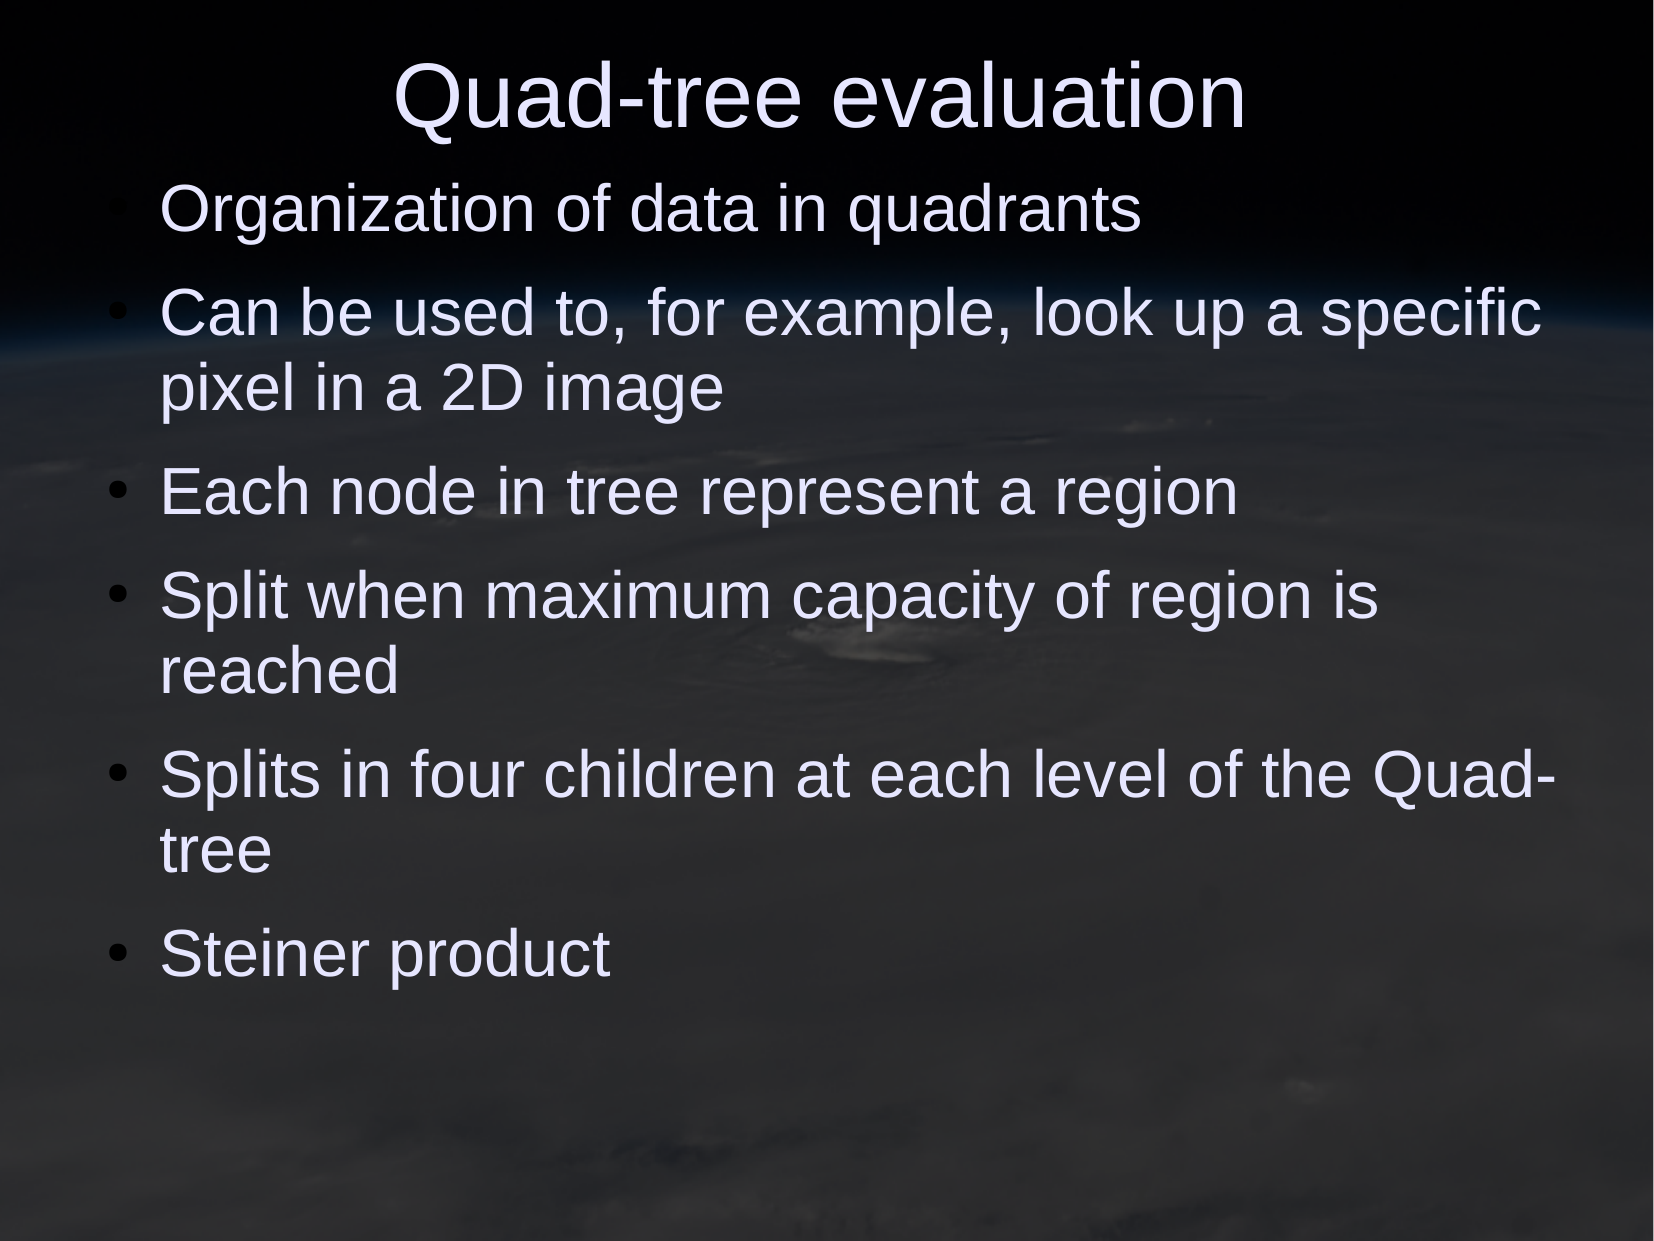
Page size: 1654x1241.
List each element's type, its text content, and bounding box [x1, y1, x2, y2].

title Quad-tree evaluation [76, 0, 1565, 193]
picture [0, 0, 1654, 1241]
list Organization of data in quadrants Can be used to, for example, look up a specific pixel in a 2D image Each node in tree represent a region Split when maximum capacity of region is reached Splits in four children at each level of the Quad-tree Steiner product [88, 170, 1577, 987]
